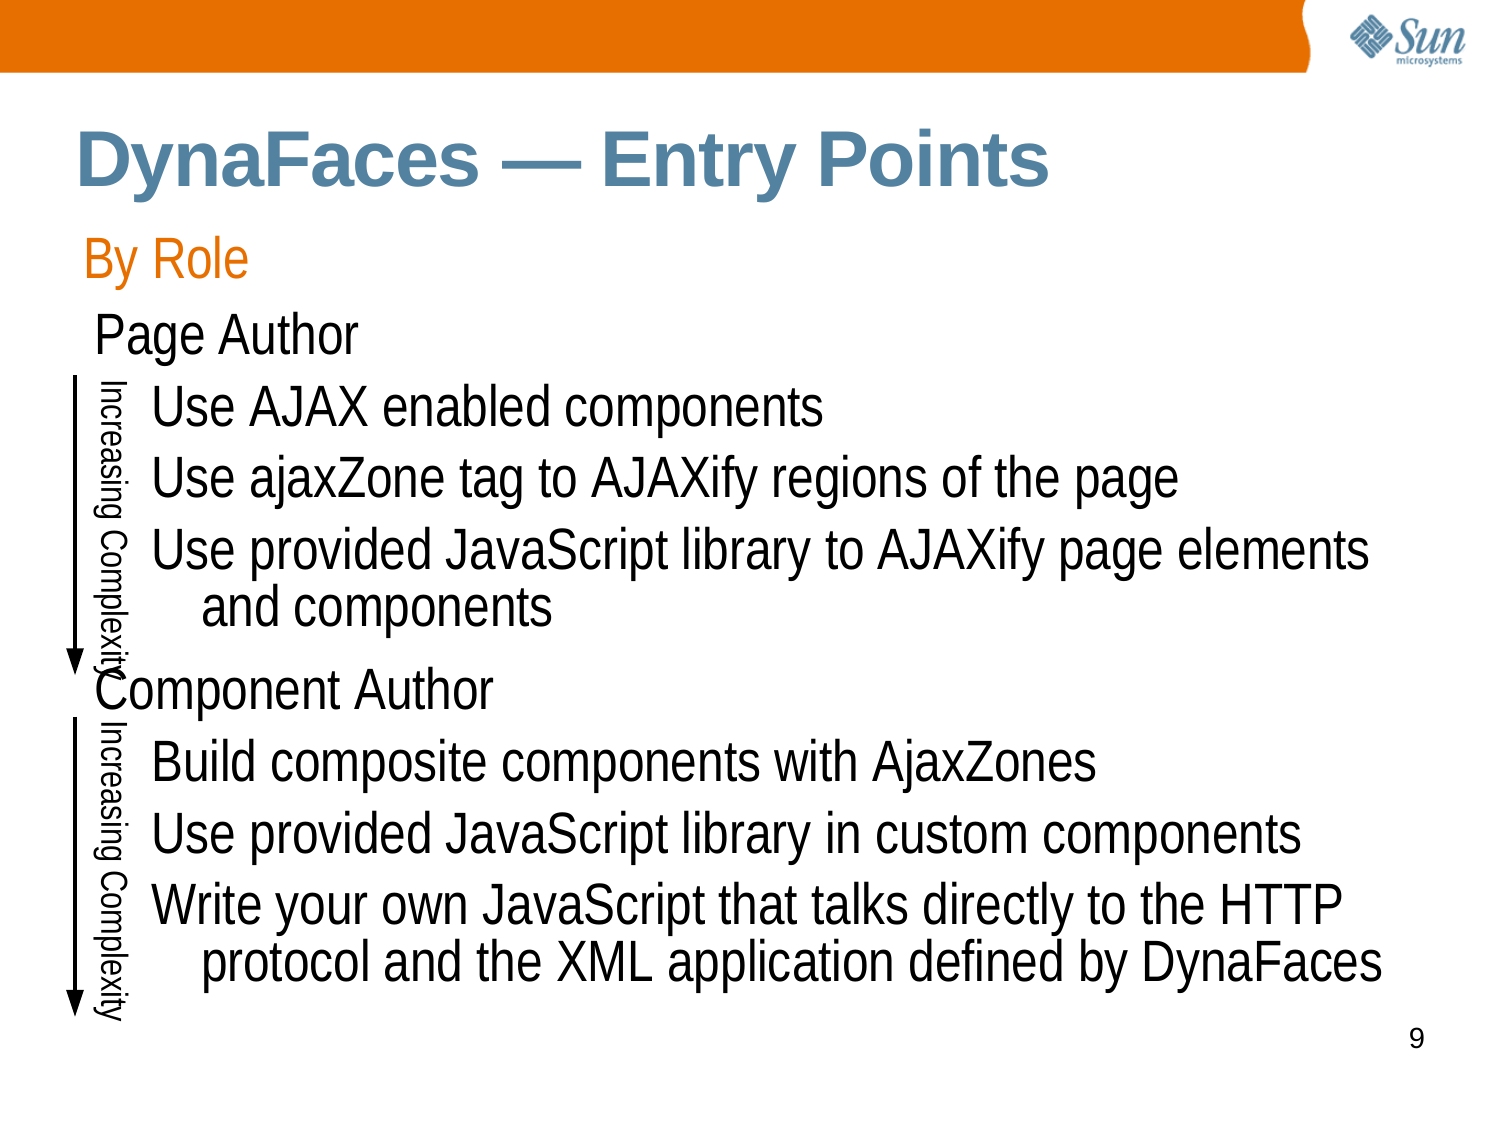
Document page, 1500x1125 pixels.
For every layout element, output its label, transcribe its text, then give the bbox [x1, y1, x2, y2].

title DynaFaces — Entry Points [75, 122, 1438, 228]
text_box By Role [83, 232, 1351, 300]
text_box Increasing Complexity [86, 720, 131, 1023]
text_box Increasing Complexity [86, 379, 131, 682]
list Page Author Use AJAX enabled components Use ajaxZone tag to AJAXify regions of the page Use provided JavaScript library to AJAXify page elements and components Component Author Build composite components with AjaxZones Use provided JavaScript library in custom components Write your own JavaScript that talks directly to the HTTP protocol and the XML application defined by DynaFaces [75, 308, 1412, 1008]
picture [0, 0, 1500, 75]
